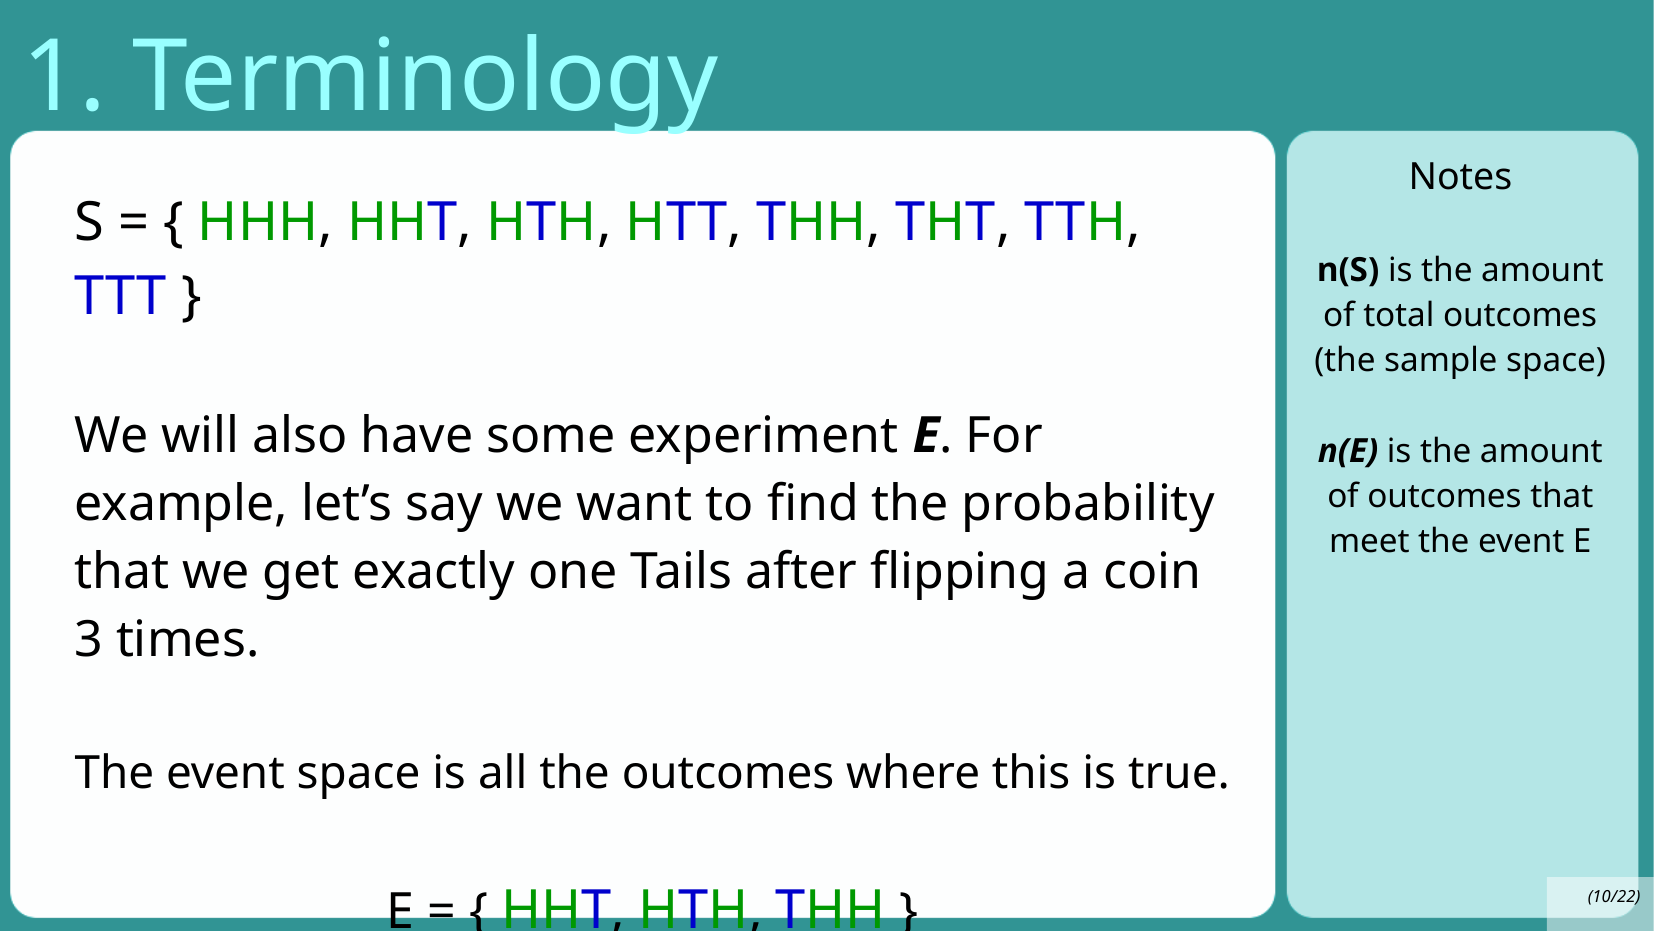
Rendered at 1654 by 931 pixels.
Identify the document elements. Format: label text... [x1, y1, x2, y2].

text_box S = { HHH, HHT, HTH, HTT, THH, THT, TTH, TTT } We will also have some experiment E. For example, let’s say we want to find the probability that we get exactly one Tails after flipping a coin 3 times. The event space is all the outcomes where this is true. E = { HHT, HTH, THH } And the amount of outcomes, n(E), is 3. [74, 182, 1244, 804]
title 1. Terminology [22, 13, 1511, 130]
text_box Notes n(S) is the amount of total outcomes (the sample space) n(E) is the amount of outcomes that meet the event E [1290, 141, 1631, 661]
picture [0, 0, 1654, 931]
text_box (<number>/22) [1546, 877, 1654, 931]
